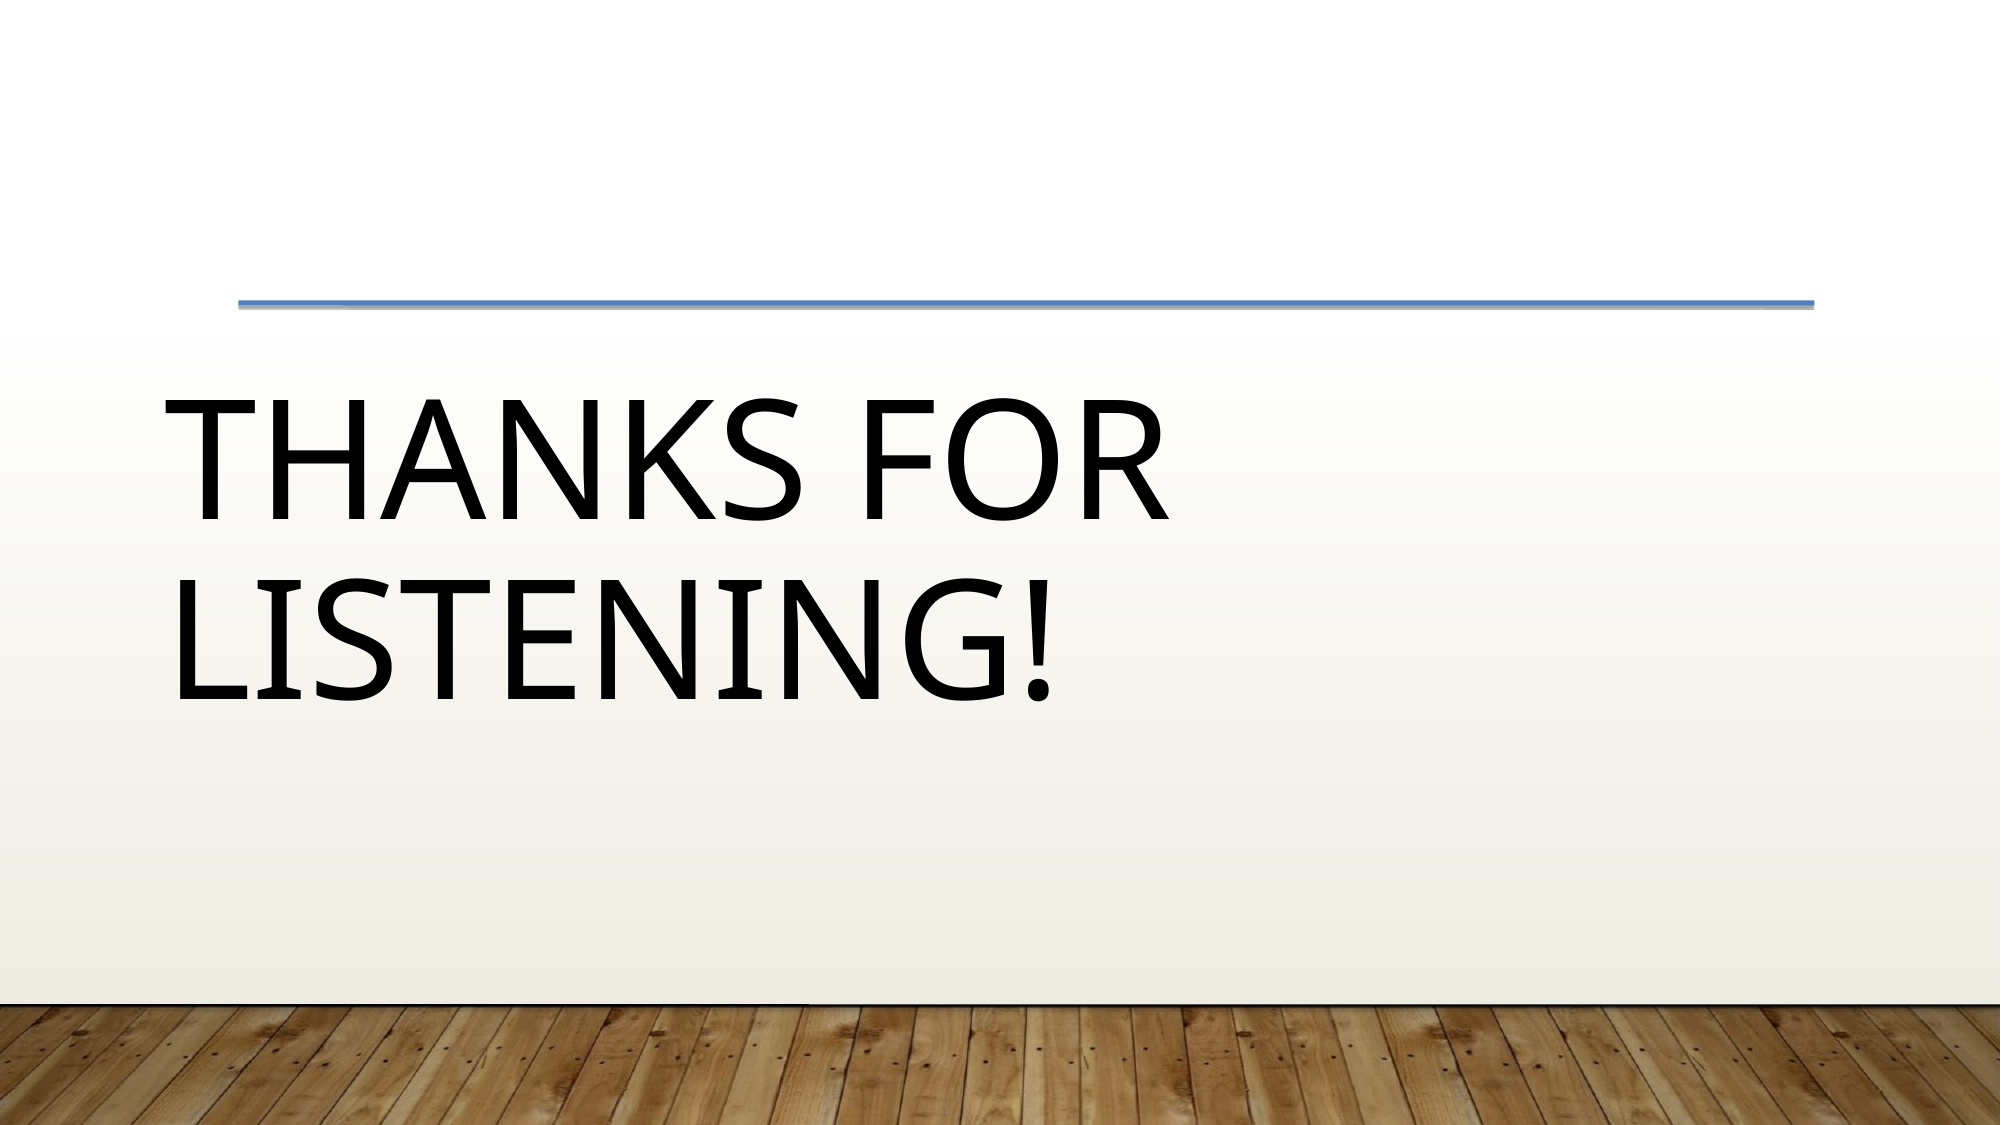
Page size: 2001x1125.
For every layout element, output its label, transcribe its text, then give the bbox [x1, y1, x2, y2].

text_box THANKS FOR LISTENING! [149, 223, 1850, 887]
picture [0, 1007, 2000, 1125]
